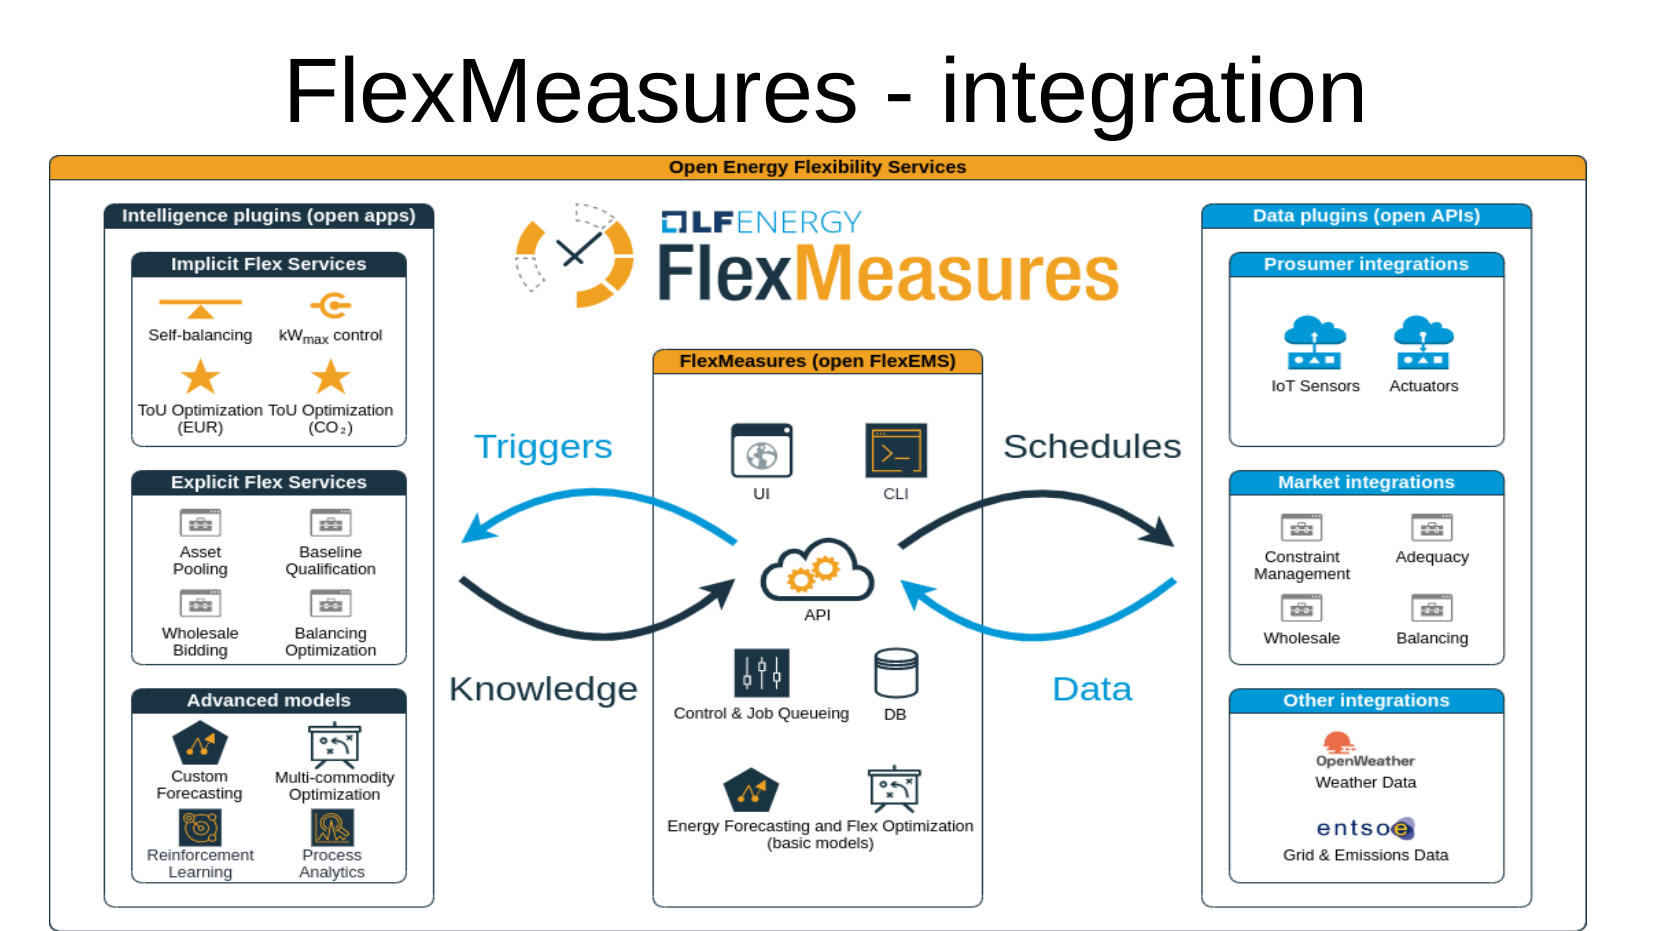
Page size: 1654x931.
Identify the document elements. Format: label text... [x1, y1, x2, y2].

picture [49, 155, 1587, 931]
title FlexMeasures - integration [82, 13, 1571, 155]
